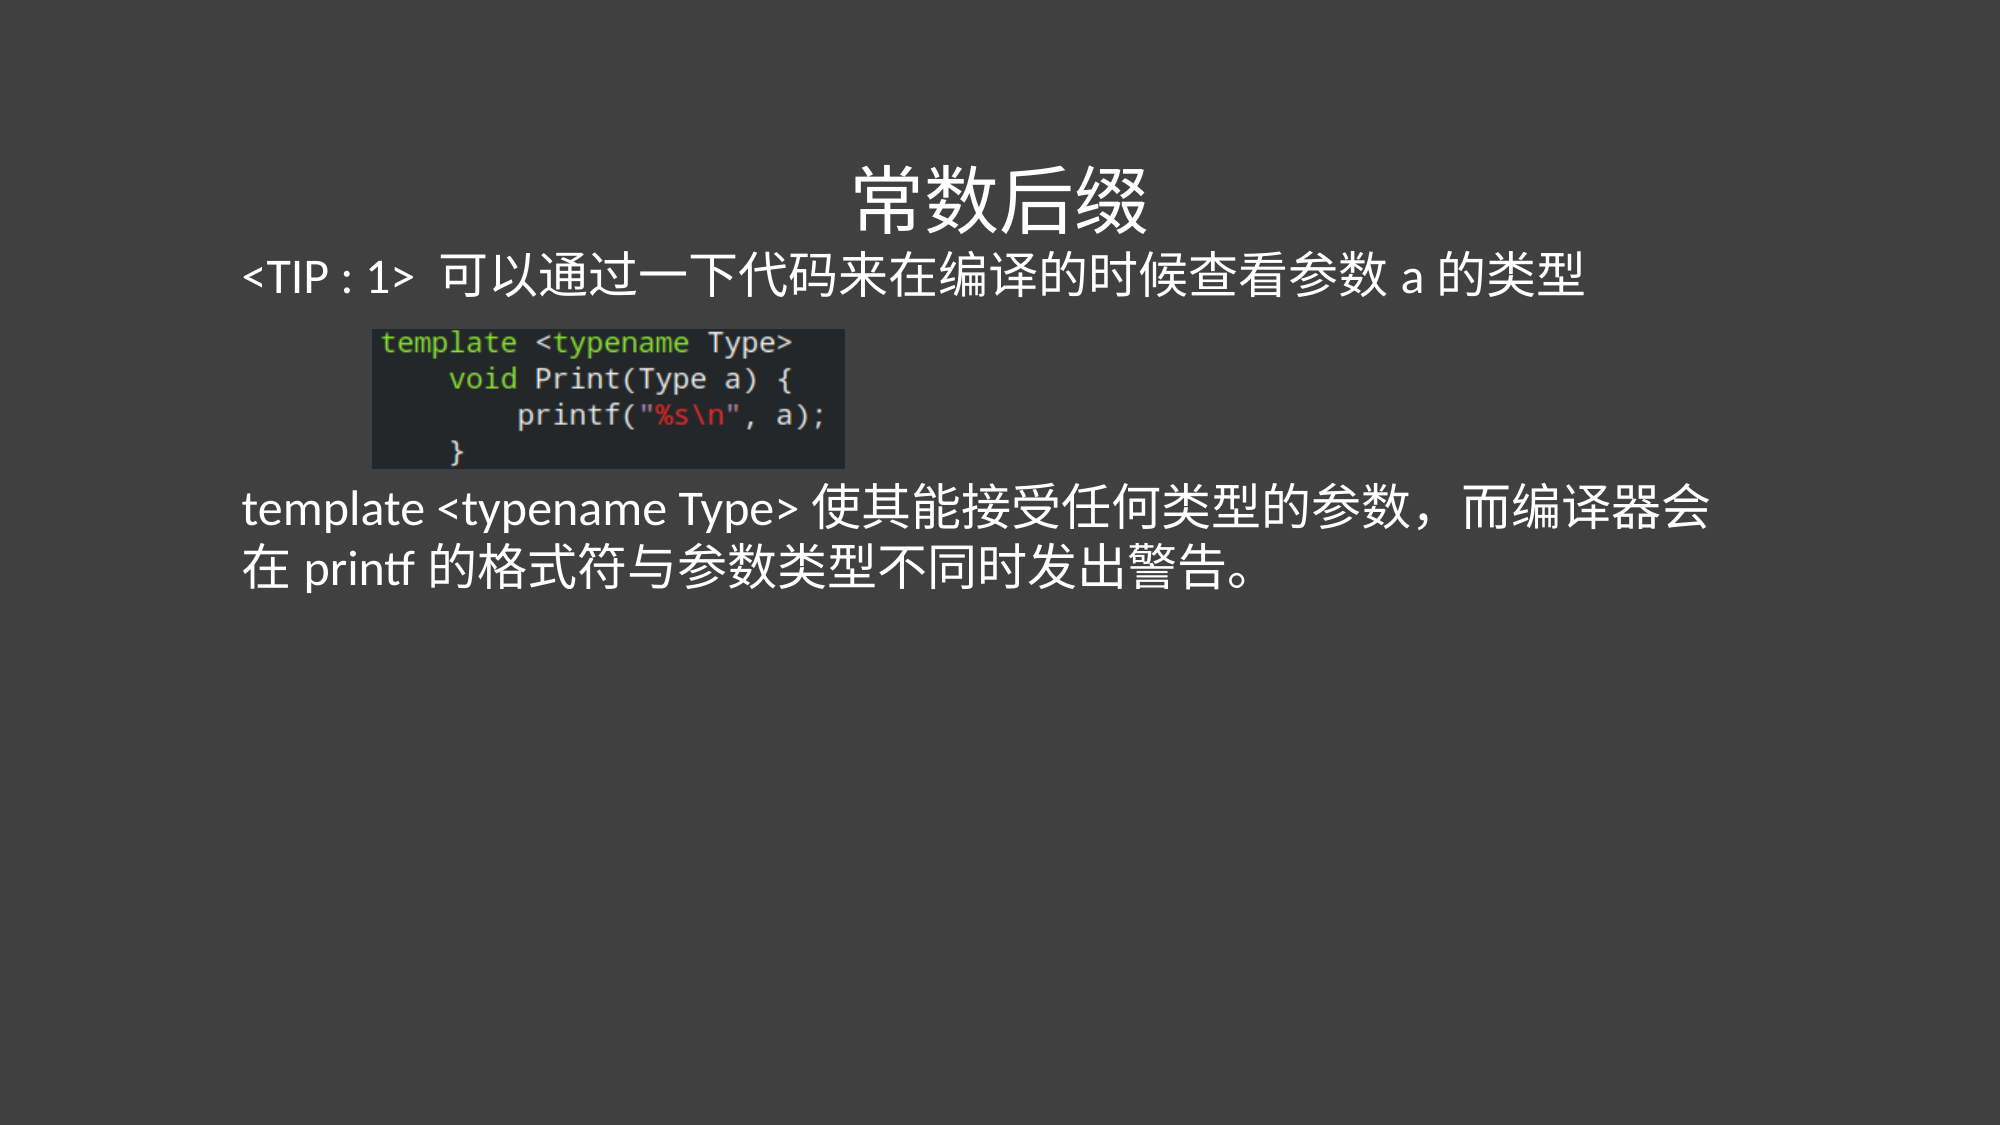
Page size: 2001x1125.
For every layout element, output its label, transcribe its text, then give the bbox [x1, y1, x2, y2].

text_box template <typename Type>使其能接受任何类型的参数，而编译器会在printf的格式符与参数类型不同时发出警告。 [226, 468, 1773, 664]
picture [372, 329, 845, 468]
text_box 常数后缀 <TIP : 1> 可以通过一下代码来在编译的时候查看参数a的类型 [226, 146, 1773, 372]
